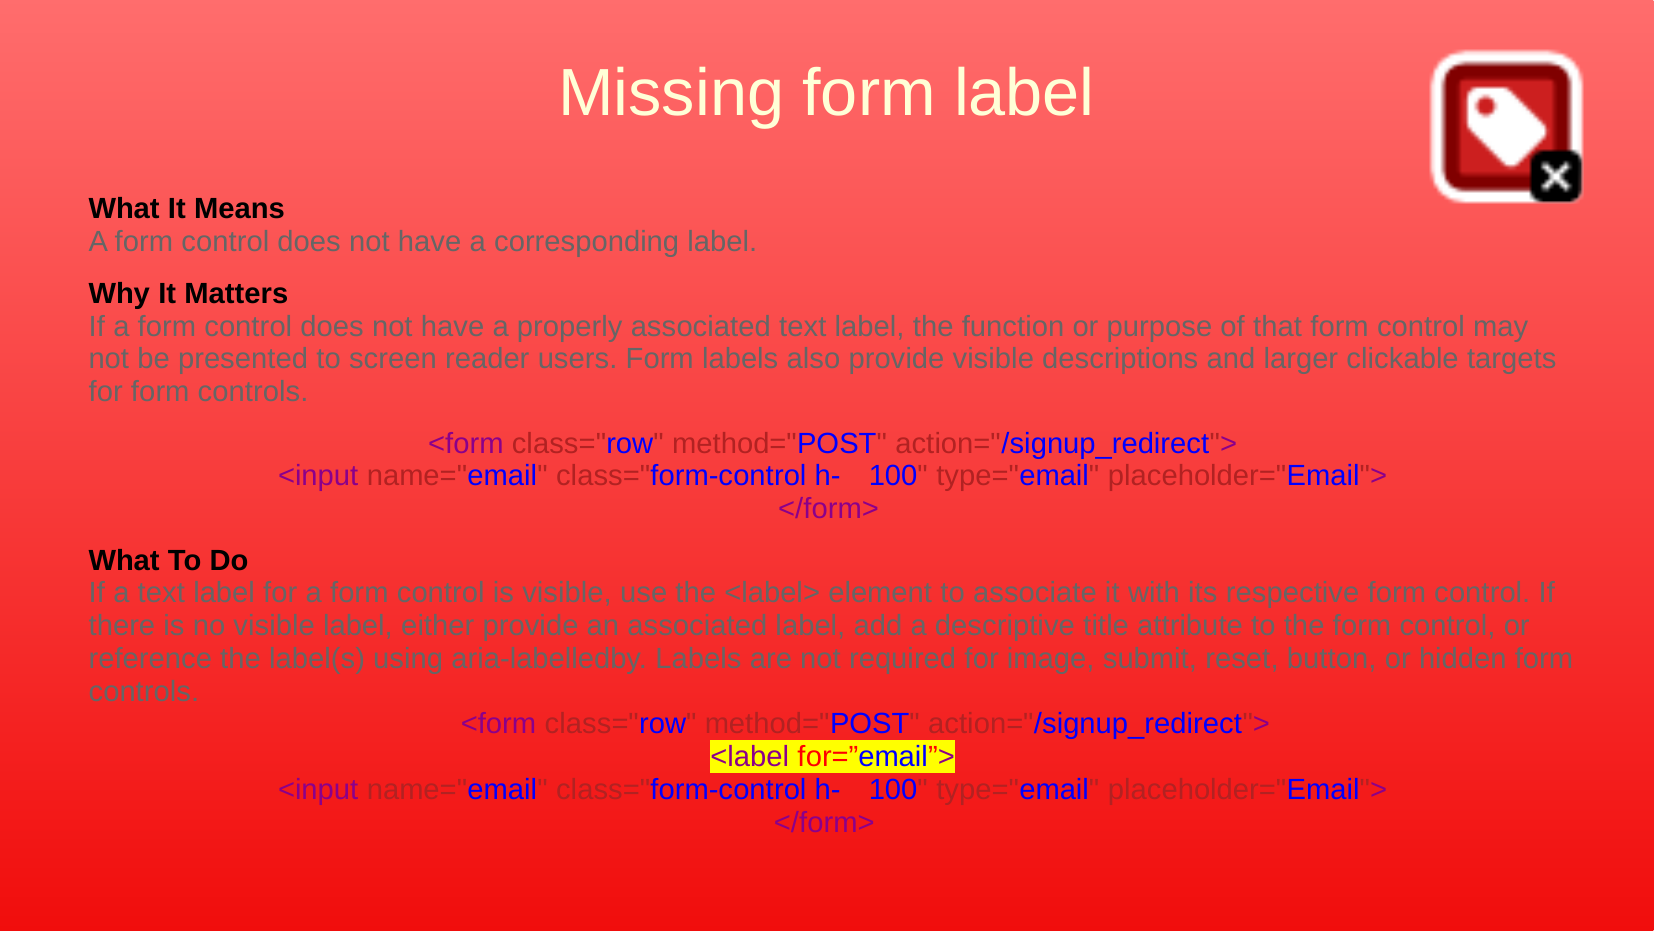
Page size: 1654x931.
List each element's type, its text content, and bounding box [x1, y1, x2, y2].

title Missing form label [82, 37, 1417, 148]
picture [1417, 37, 1595, 215]
subtitle What It Means A form control does not have a corresponding label. Why It Matters If a form control does not have a properly associated text label, the function or purpose of that form control may not be presented to screen reader users. Form labels also provide visible descriptions and larger clickable targets for form controls. <form class="row" method="POST" action="/signup_redirect"> <input name="email" class="form-control h- 100" type="email" placeholder="Email"> </form> What To Do If a text label for a form control is visible, use the <label> element to associate it with its respective form control. If there is no visible label, either provide an associated label, add a descriptive title attribute to the form control, or reference the label(s) using aria-labelledby. Labels are not required for image, submit, reset, button, or hidden form controls. <form class="row" method="POST" action="/signup_redirect"> <label for=”email”> <input name="email" class="form-control h- 100" type="email" placeholder="Email"> </form> [88, 192, 1577, 857]
